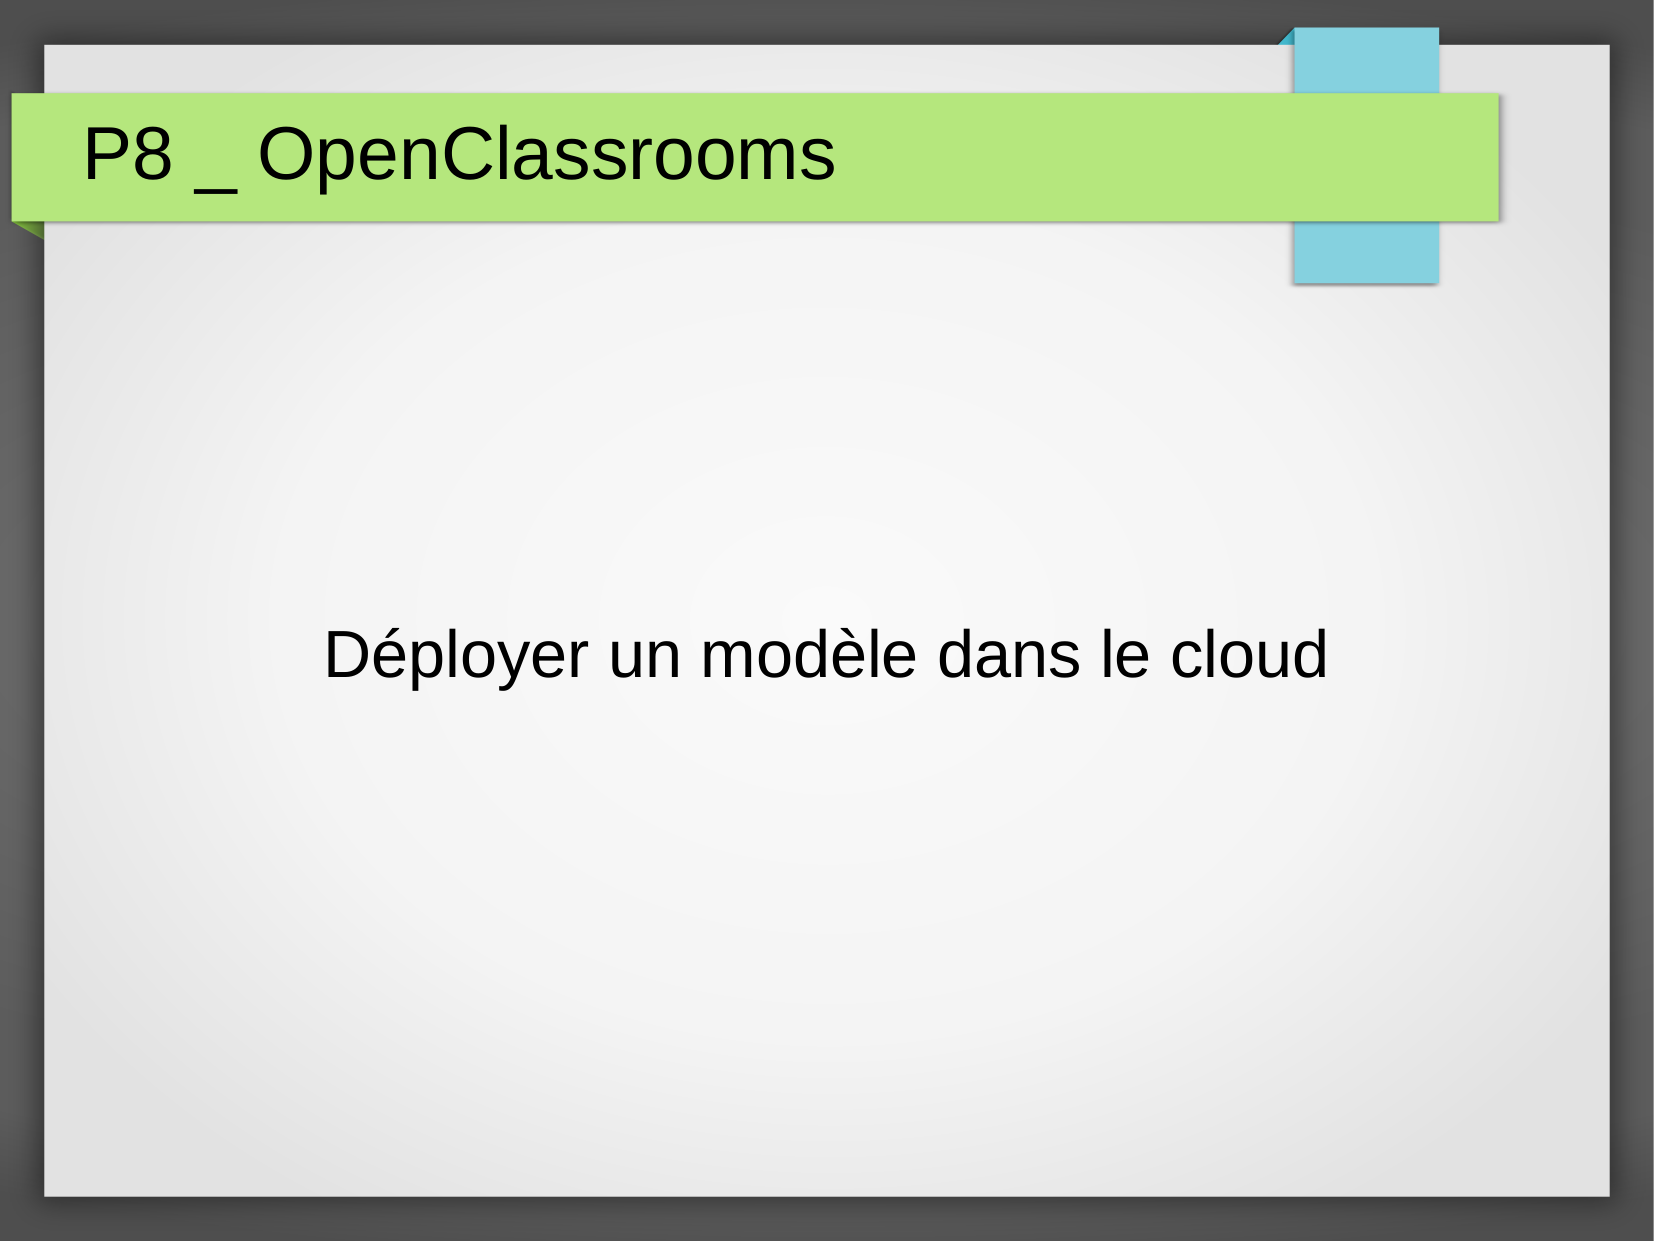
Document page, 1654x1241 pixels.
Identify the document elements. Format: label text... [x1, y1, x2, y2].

picture [0, 0, 1654, 1241]
title P8 _ OpenClassrooms [82, 94, 1264, 213]
subtitle Déployer un modèle dans le cloud [82, 295, 1571, 1015]
